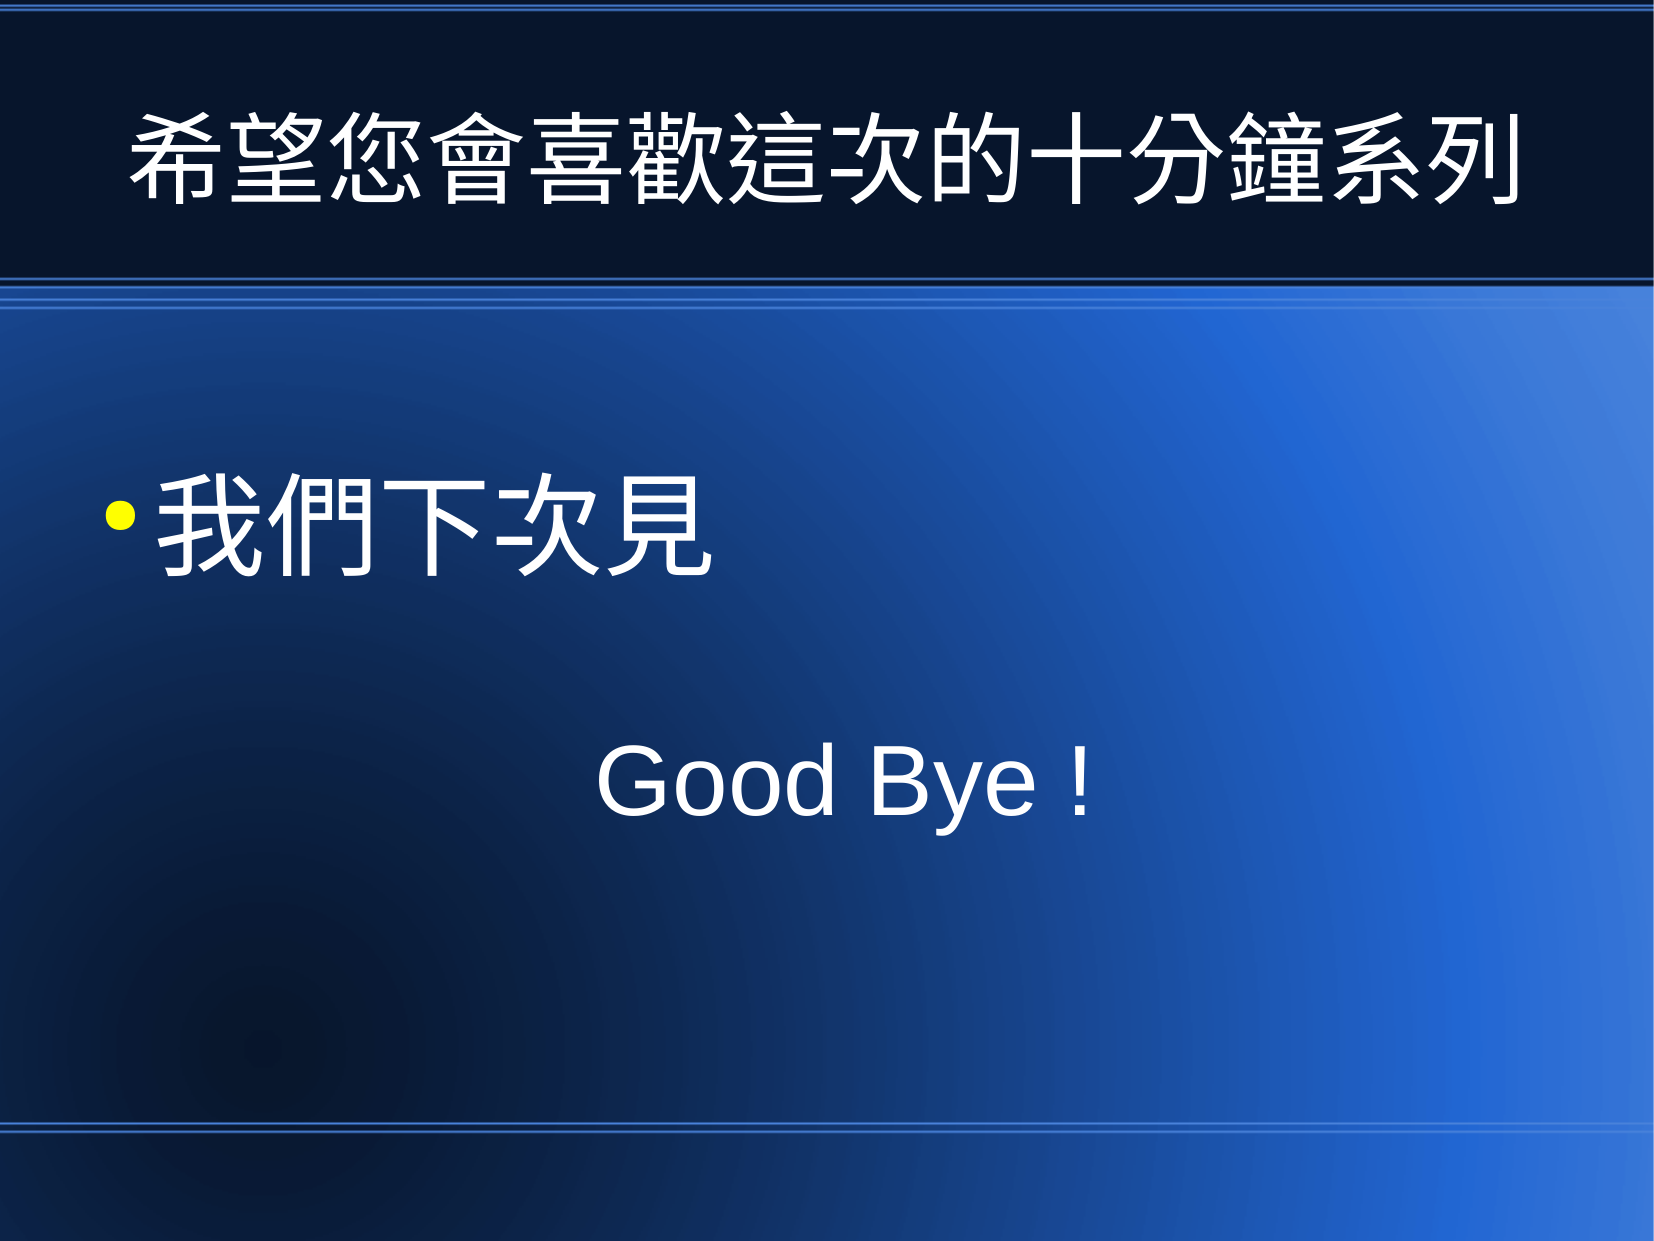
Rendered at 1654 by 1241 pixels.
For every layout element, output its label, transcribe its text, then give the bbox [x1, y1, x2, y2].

text_box Good Bye ! [580, 718, 1110, 845]
title 希望您會喜歡這次的十分鐘系列 [82, 49, 1571, 257]
list 我們下次見 [82, 355, 1571, 1241]
picture [0, 0, 1654, 1241]
